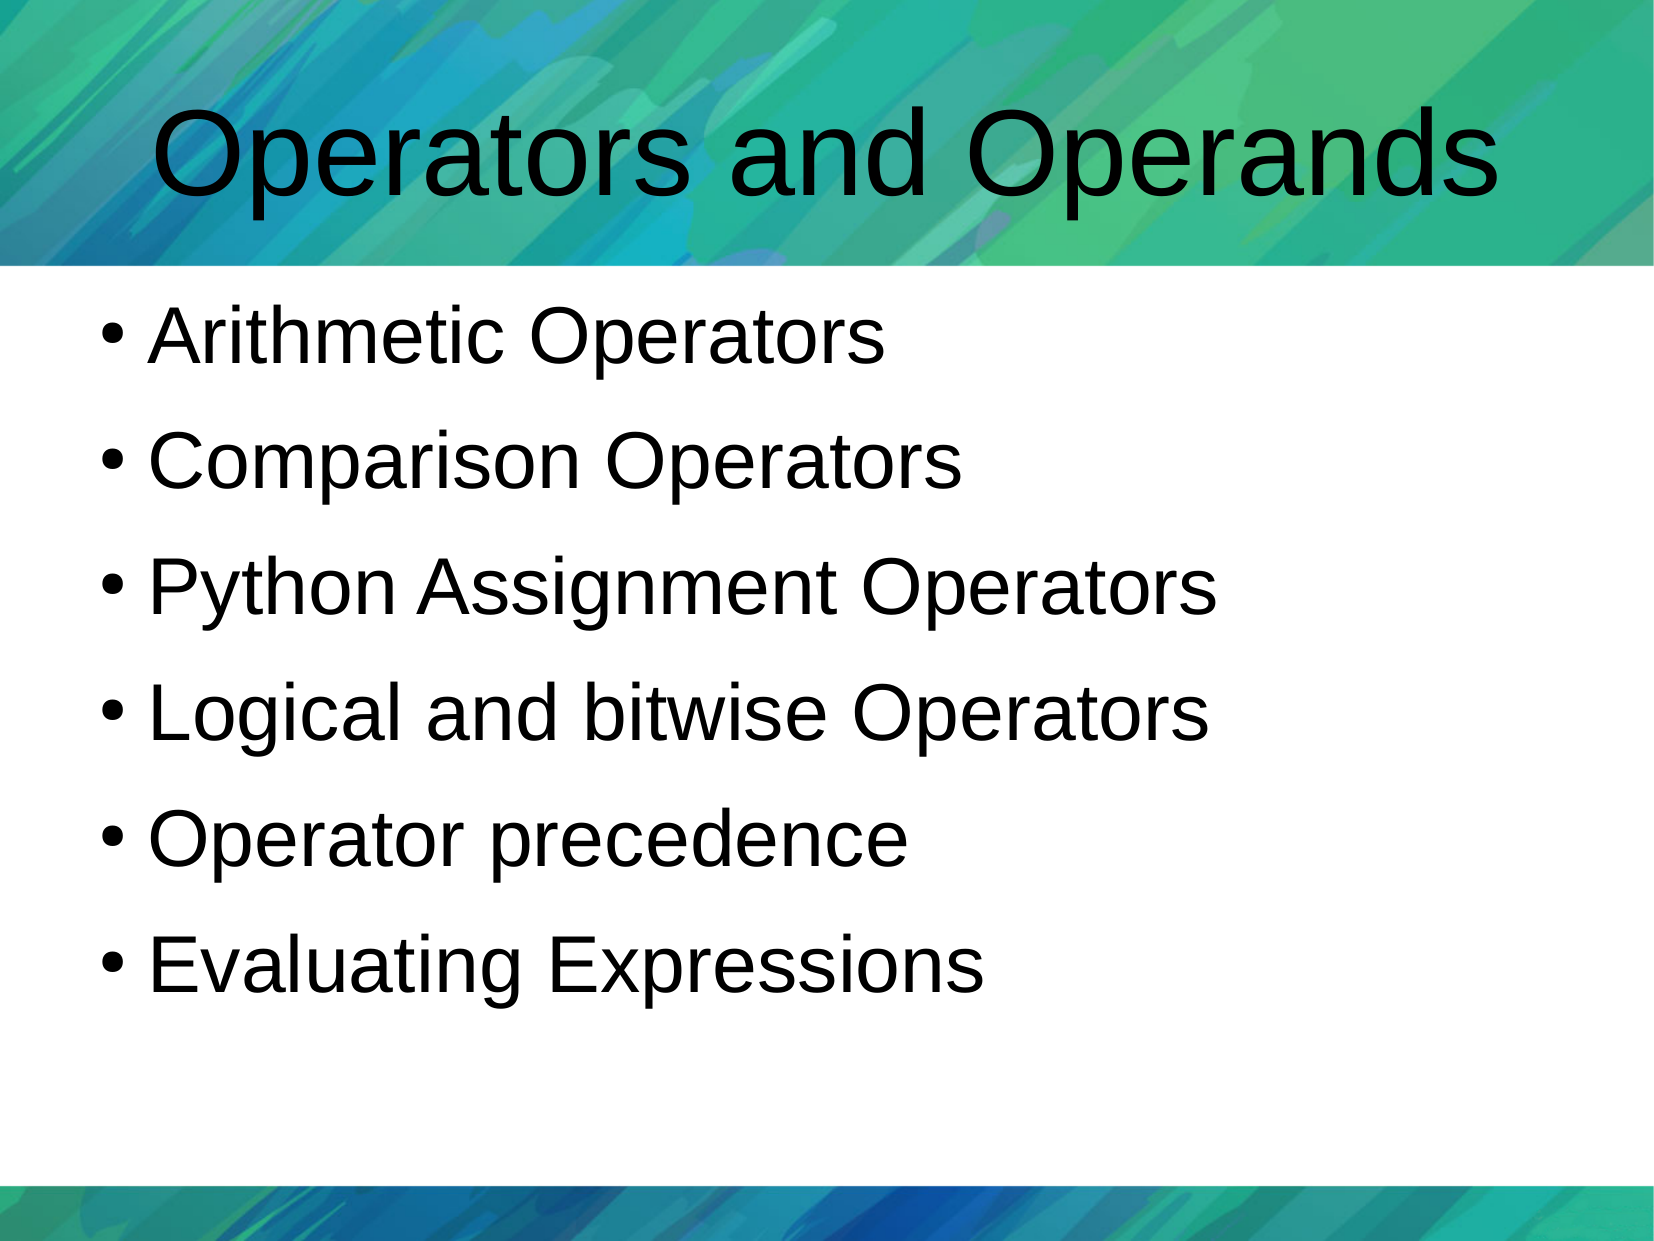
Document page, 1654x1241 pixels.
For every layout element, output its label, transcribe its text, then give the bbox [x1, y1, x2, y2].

picture [0, 0, 1654, 1241]
title Operators and Operands [82, 49, 1571, 257]
list Arithmetic Operators Comparison Operators Python Assignment Operators Logical and bitwise Operators Operator precedence Evaluating Expressions [82, 290, 1571, 1010]
